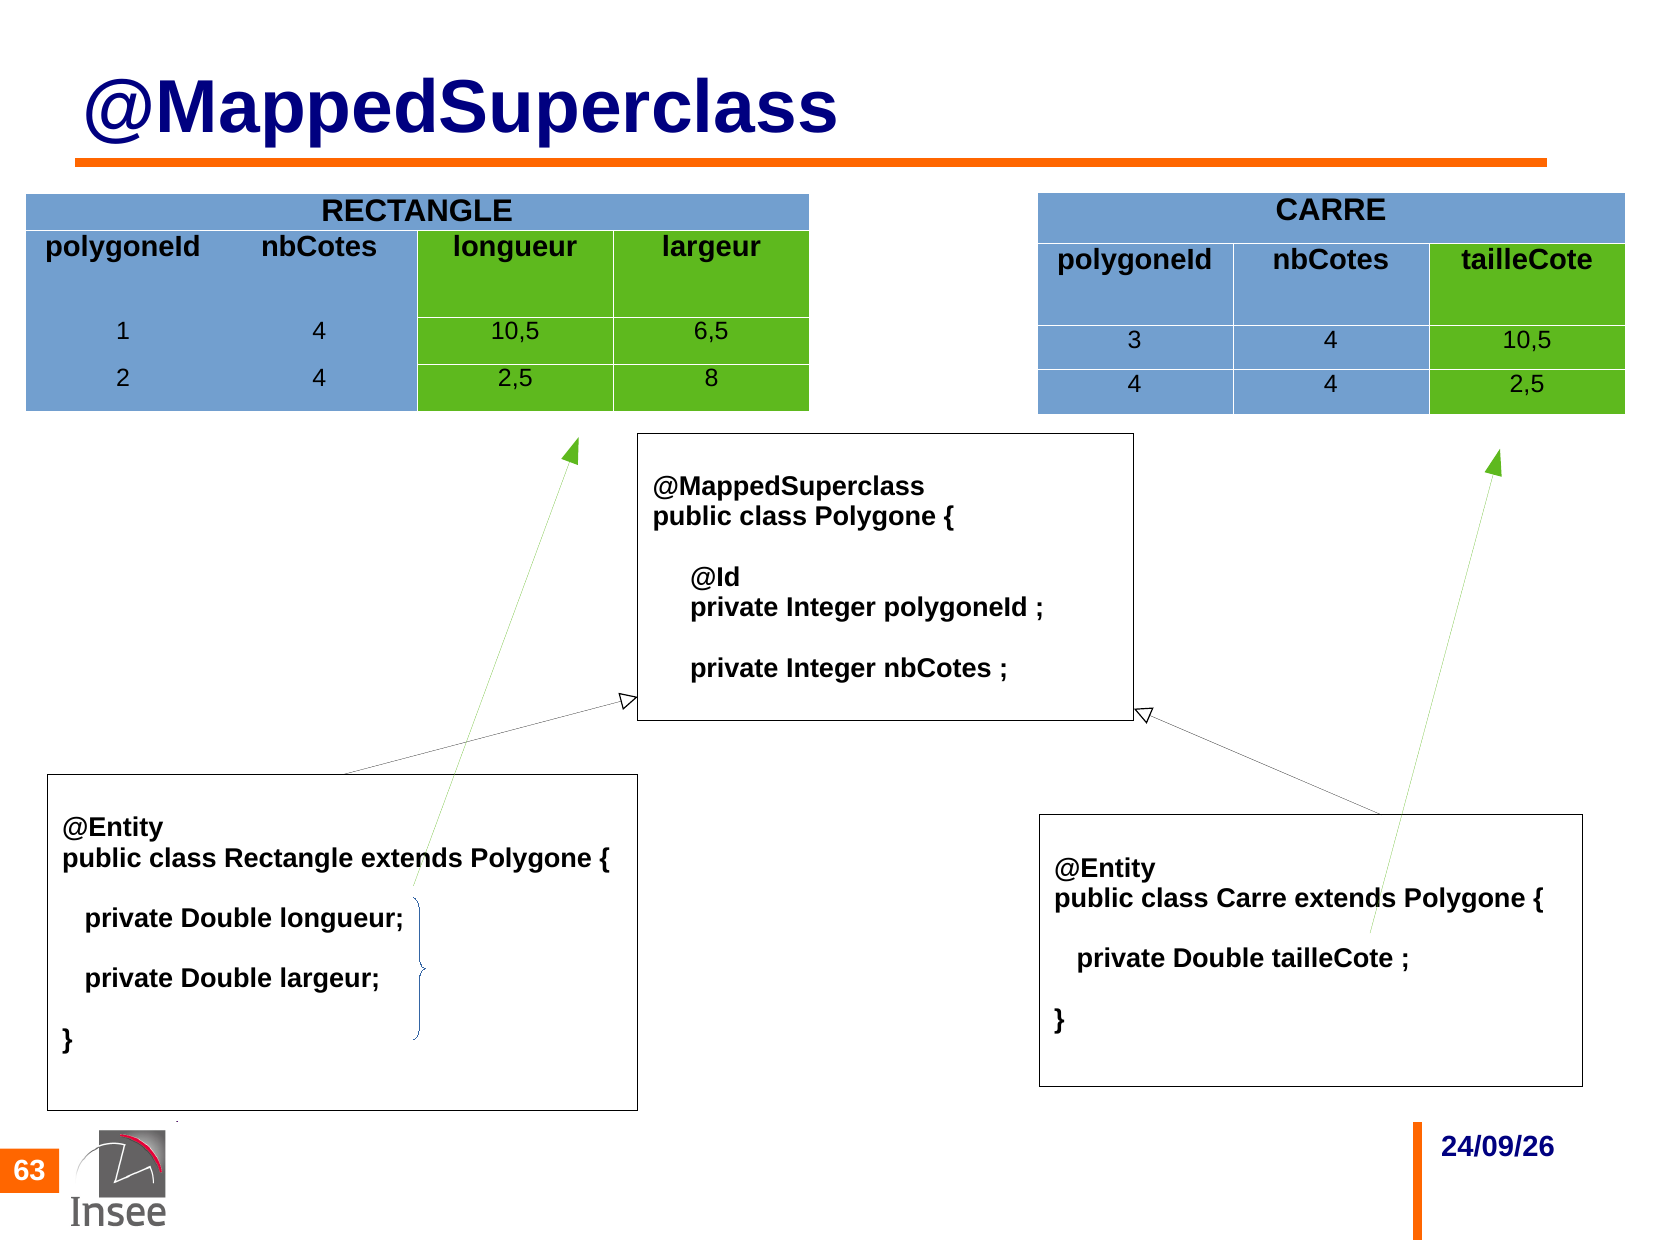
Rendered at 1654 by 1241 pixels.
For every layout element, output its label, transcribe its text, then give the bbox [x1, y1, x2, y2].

table_cell 2 [26, 364, 221, 411]
table_cell nbCotes [221, 231, 417, 317]
table_cell 8 [614, 365, 809, 411]
table_cell tailleCote [1430, 244, 1625, 325]
text_box @MappedSuperclass public class Polygone { @Id private Integer polygoneId ; private Integer nbCotes ; [637, 433, 1134, 721]
table_cell 2,5 [1430, 370, 1625, 414]
table_header RECTANGLE [26, 194, 809, 230]
table_cell 4 [1234, 370, 1429, 414]
text_box @Entity public class Carre extends Polygone { private Double tailleCote ; } [1039, 814, 1583, 1087]
title @MappedSuperclass [82, 49, 1619, 163]
table_cell 4 [221, 317, 417, 364]
picture [62, 1121, 178, 1241]
table_cell 6,5 [614, 318, 809, 364]
text_box @Entity public class Rectangle extends Polygone { private Double longueur; private Double largeur; } [47, 774, 638, 1111]
table_cell 4 [1038, 370, 1233, 414]
table_header CARRE [1038, 193, 1625, 243]
table_cell nbCotes [1234, 244, 1429, 325]
table_cell longueur [418, 231, 613, 317]
table_cell 3 [1038, 326, 1233, 369]
table_cell 1 [26, 317, 221, 364]
table_cell polygoneId [26, 231, 221, 317]
table_cell 10,5 [418, 318, 613, 364]
table_cell 2,5 [418, 365, 613, 411]
table_cell largeur [614, 231, 809, 317]
table_cell polygoneId [1038, 244, 1233, 325]
table_cell 4 [1234, 326, 1429, 369]
table_cell 10,5 [1430, 326, 1625, 369]
table_cell 4 [221, 364, 417, 411]
